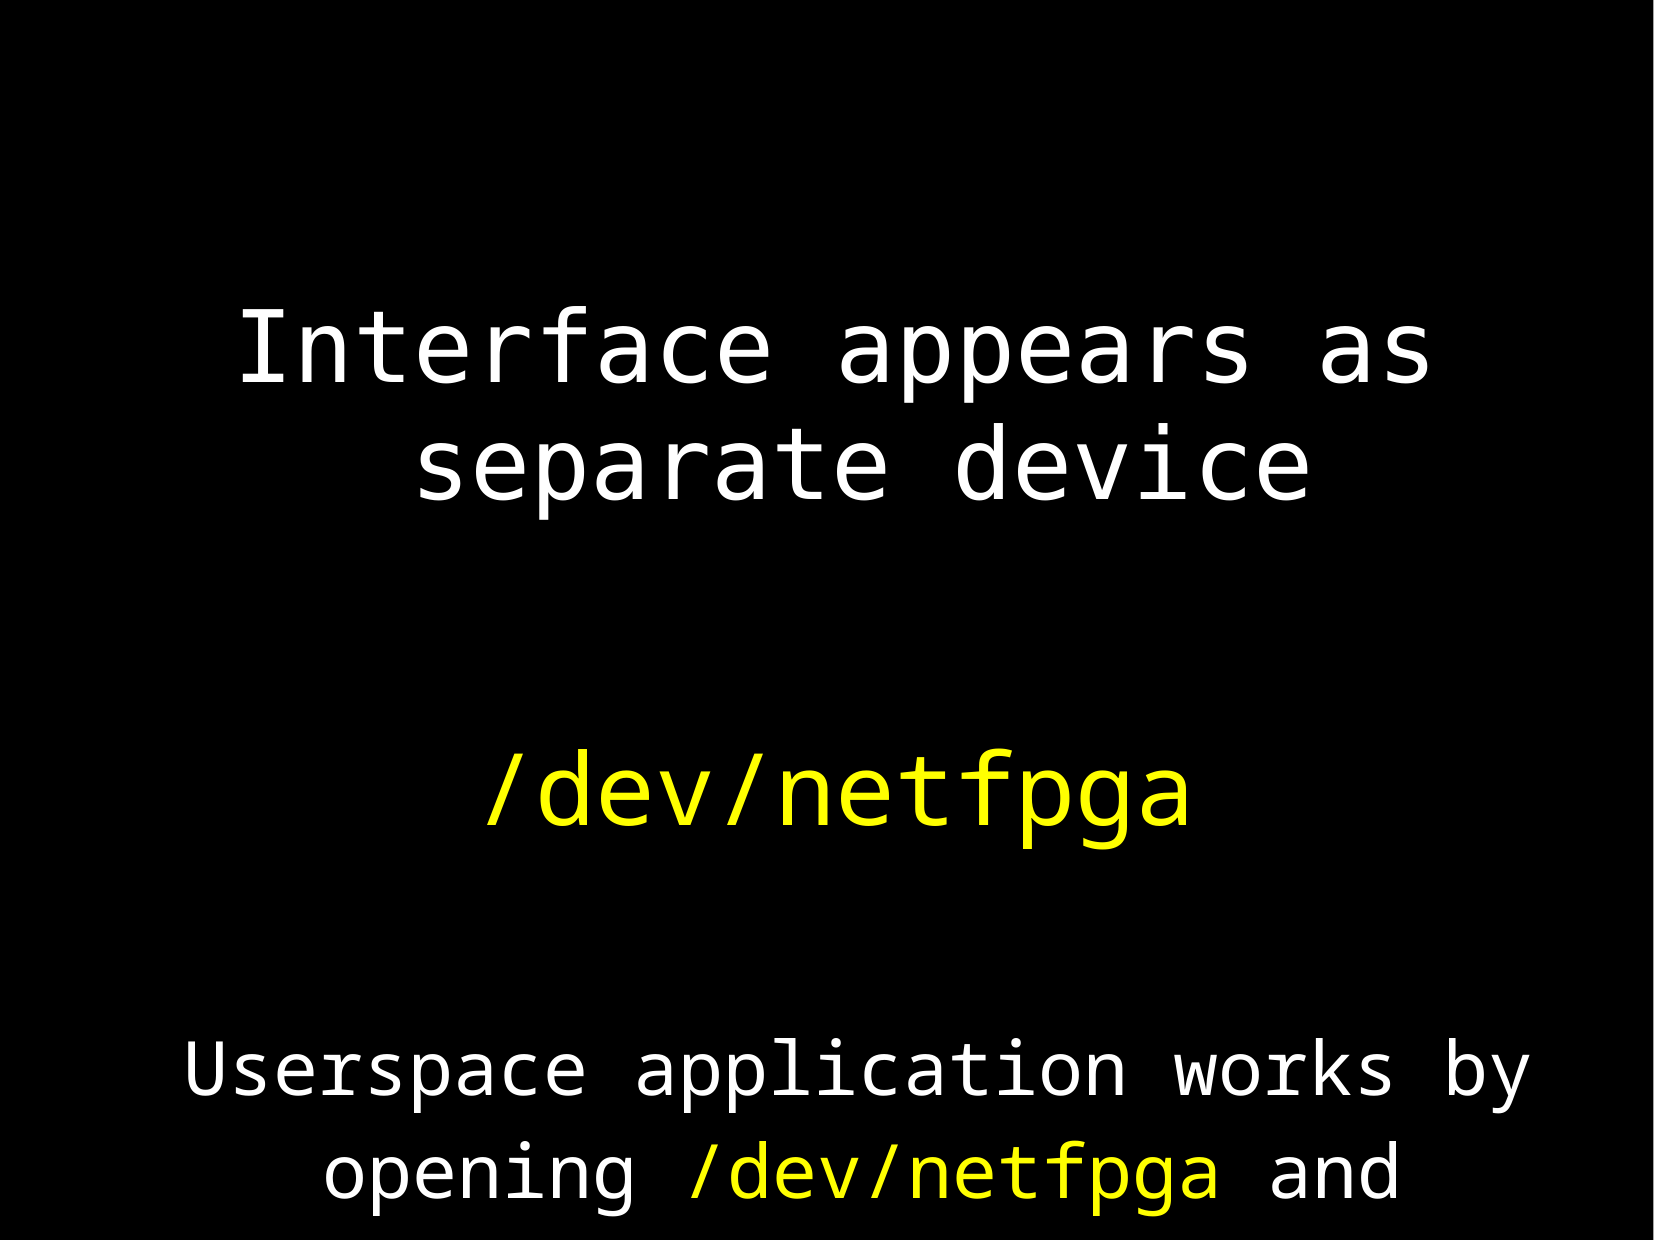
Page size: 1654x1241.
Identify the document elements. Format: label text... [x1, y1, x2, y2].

list Interface appears as separate device /dev/netfpga Userspace application works by opening /dev/netfpga and sending commands to it [82, 290, 1571, 1221]
